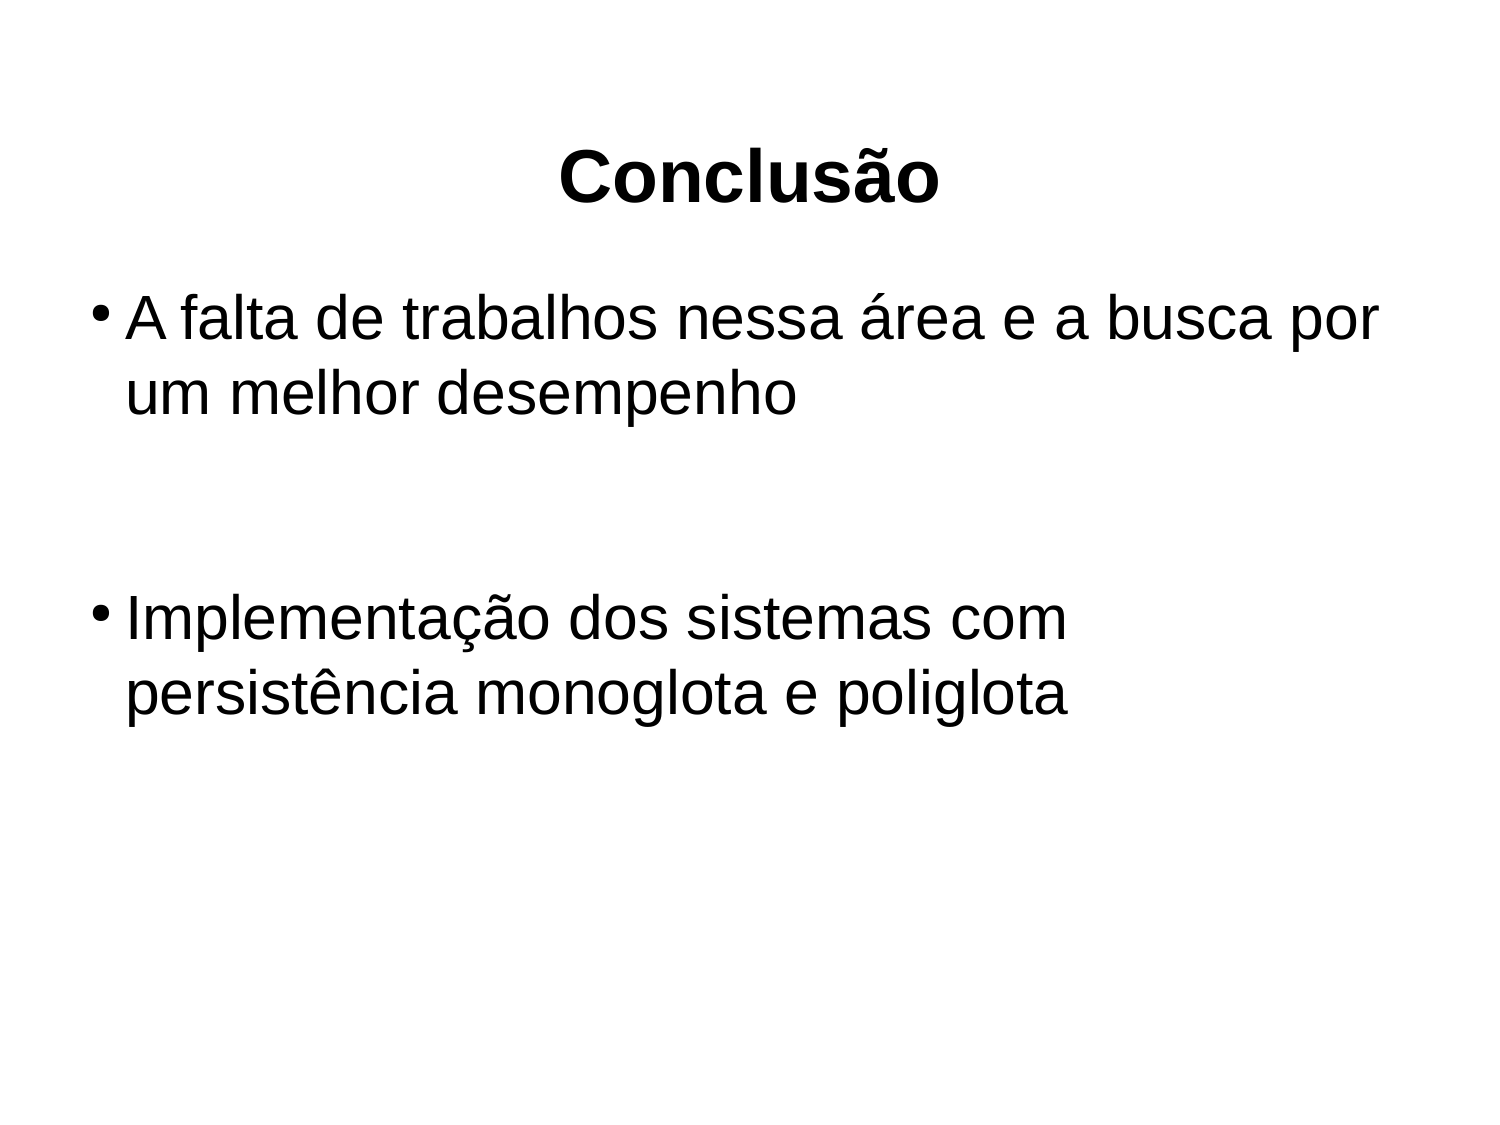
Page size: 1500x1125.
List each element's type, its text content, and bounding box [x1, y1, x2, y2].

text_box Conclusão [75, 45, 1425, 233]
text_box A falta de trabalhos nessa área e a busca por um melhor desempenho Implementação dos sistemas com persistência monoglota e poliglota [75, 262, 1425, 1078]
